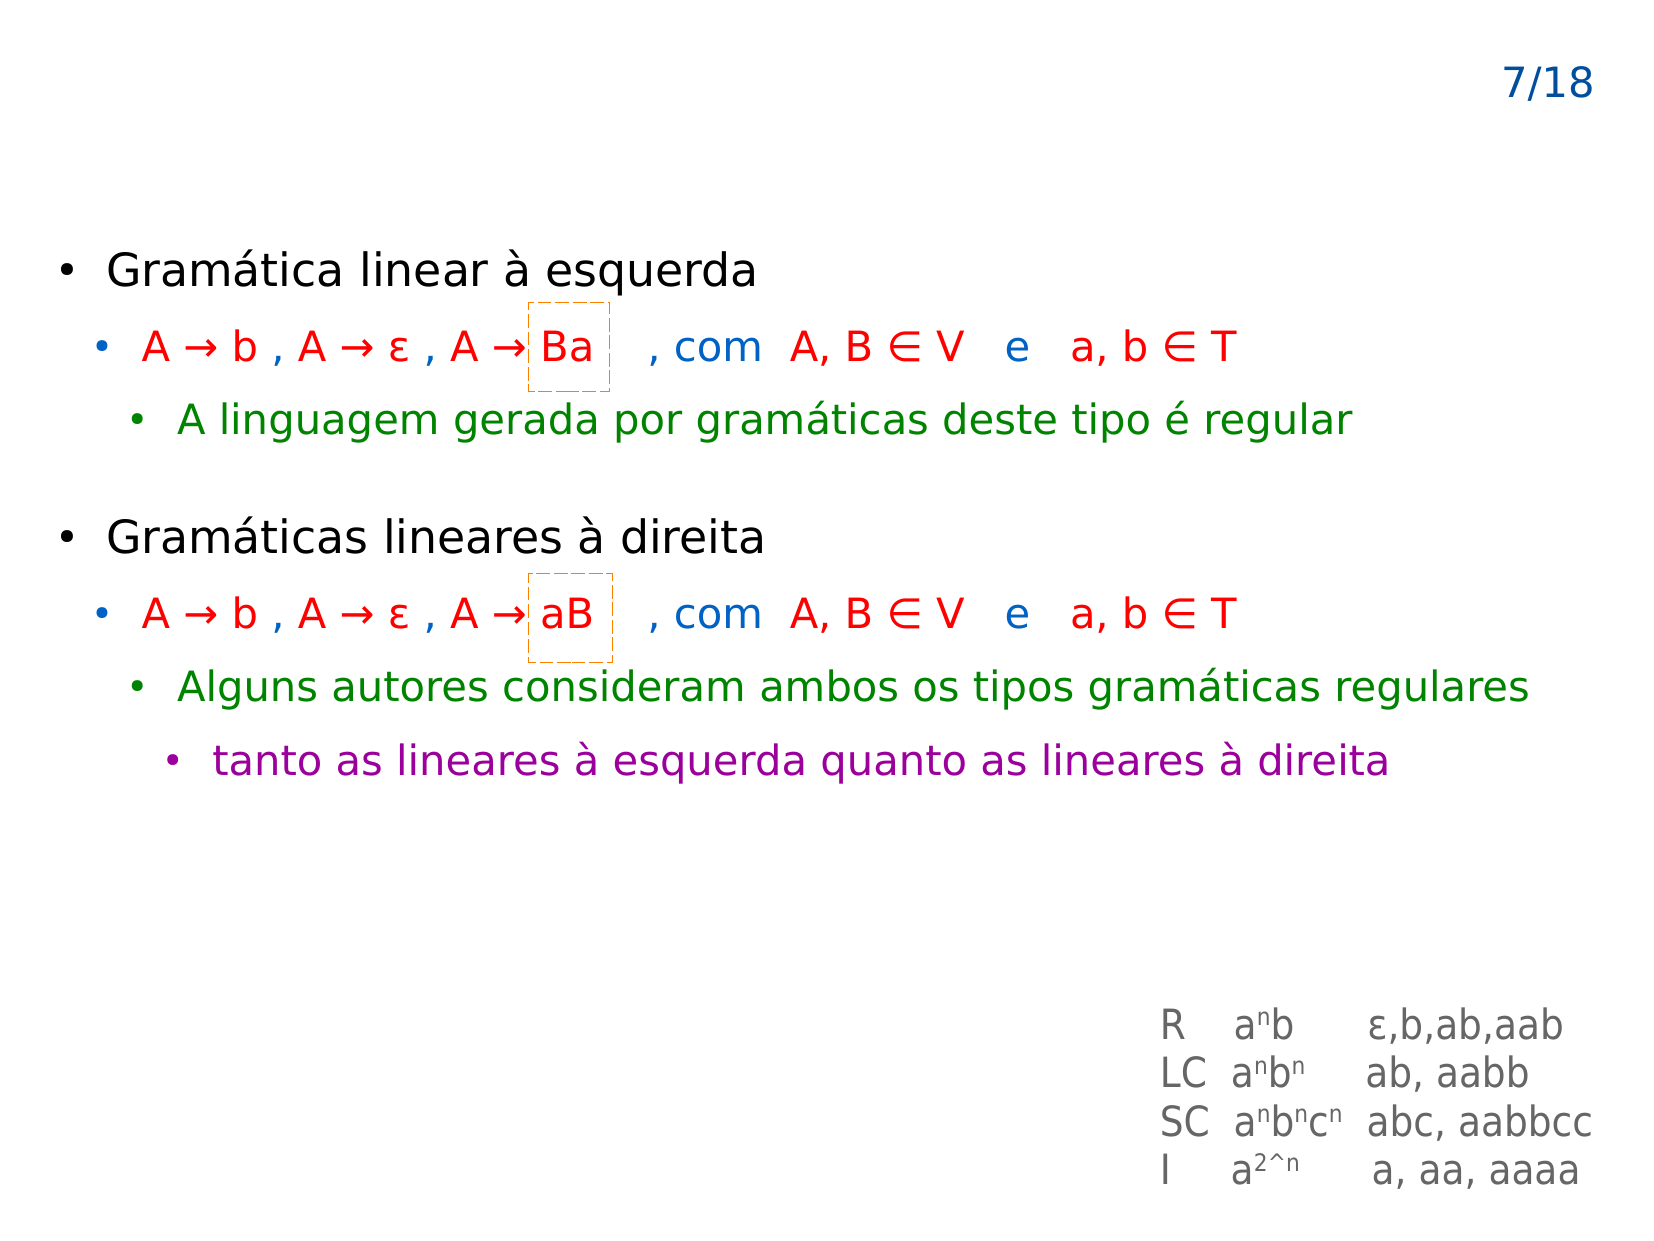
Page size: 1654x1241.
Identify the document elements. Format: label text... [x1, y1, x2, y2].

text_box R anb ε,b,ab,aab LC anbn ab, aabb SC anbncn abc, aabbcc I a2^n a, aa, aaaa [1145, 993, 1615, 1237]
list Gramática linear à esquerda A → b , A → ε , A → Ba , com A, B ∈ V e a, b ∈ T A linguagem gerada por gramáticas deste tipo é regular Gramáticas lineares à direita A → b , A → ε , A → aB , com A, B ∈ V e a, b ∈ T Alguns autores consideram ambos os tipos gramáticas regulares tanto as lineares à esquerda quanto as lineares à direita [59, 236, 1595, 1211]
